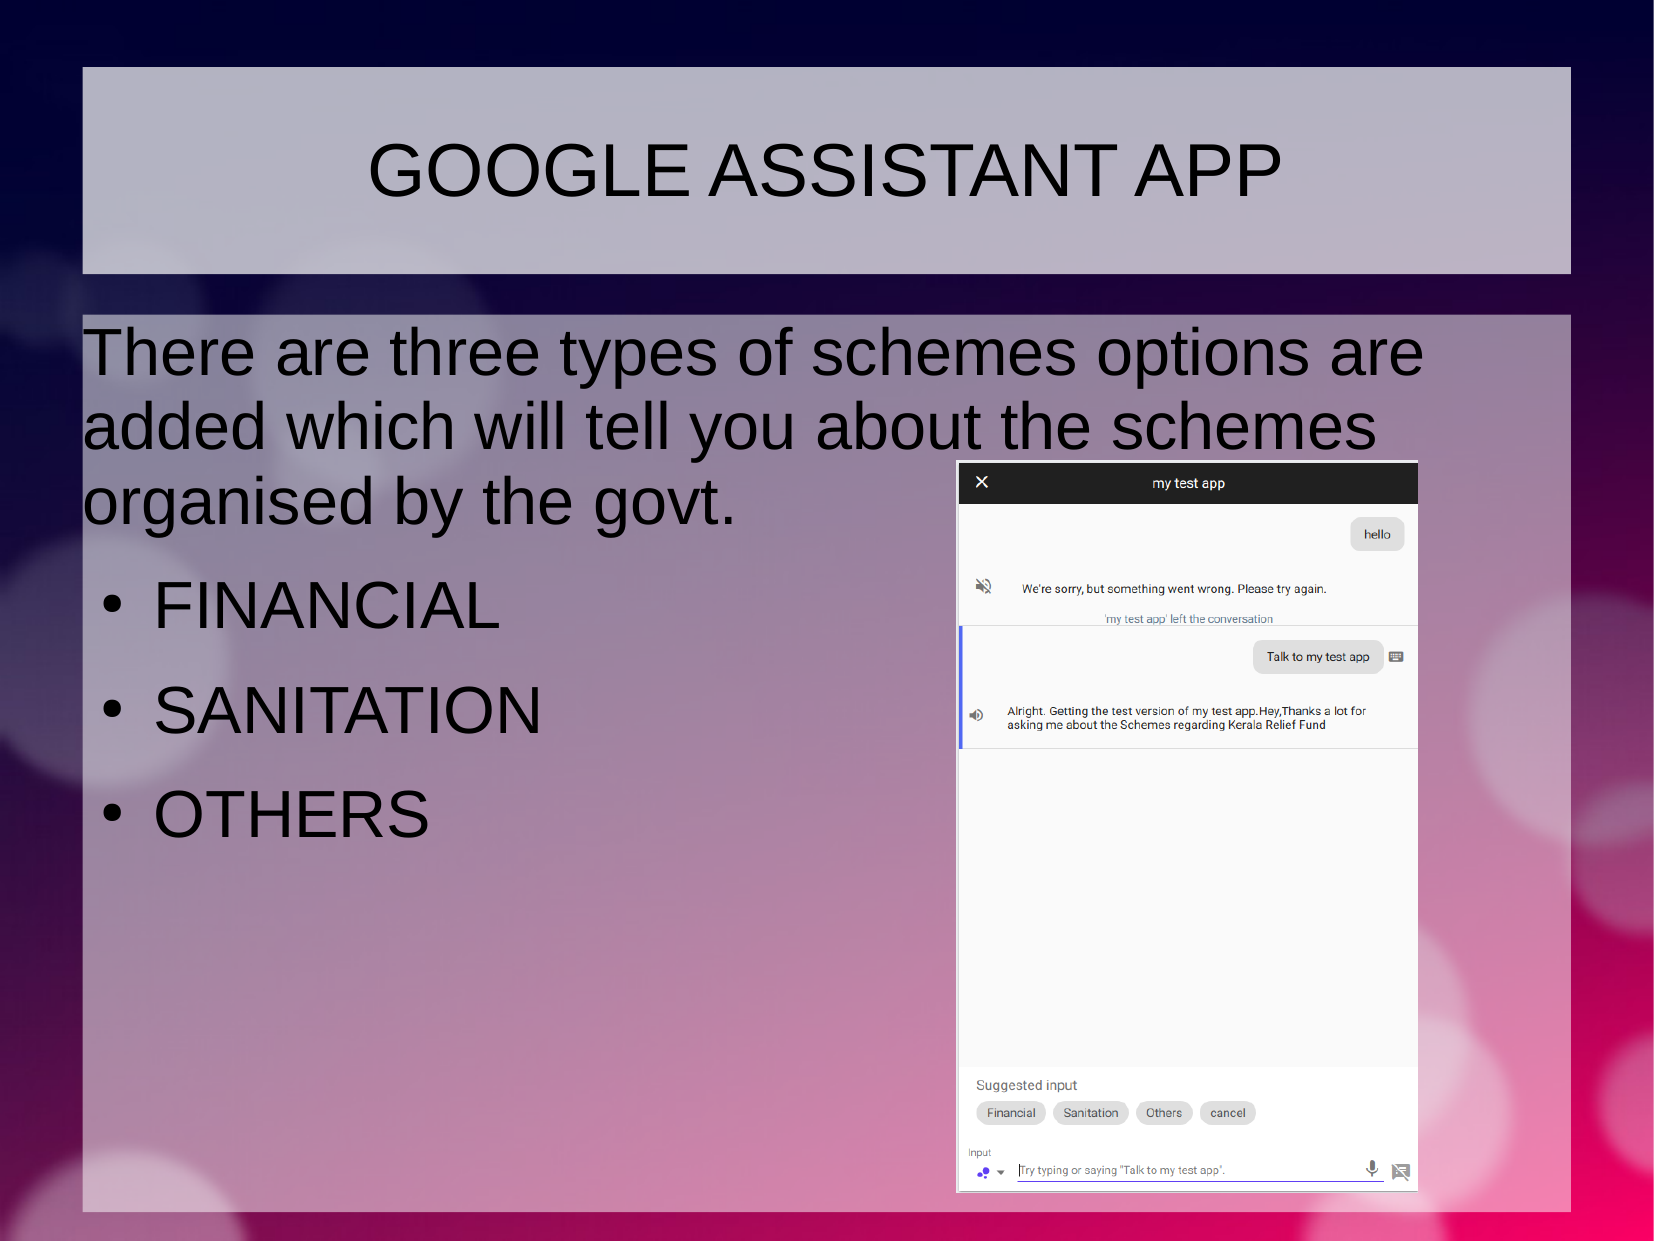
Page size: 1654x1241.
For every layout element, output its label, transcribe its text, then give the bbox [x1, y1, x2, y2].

list There are three types of schemes options are added which will tell you about the schemes organised by the govt. FINANCIAL SANITATION OTHERS [82, 314, 1571, 1213]
title GOOGLE ASSISTANT APP [82, 67, 1571, 275]
picture [0, 0, 1654, 1241]
